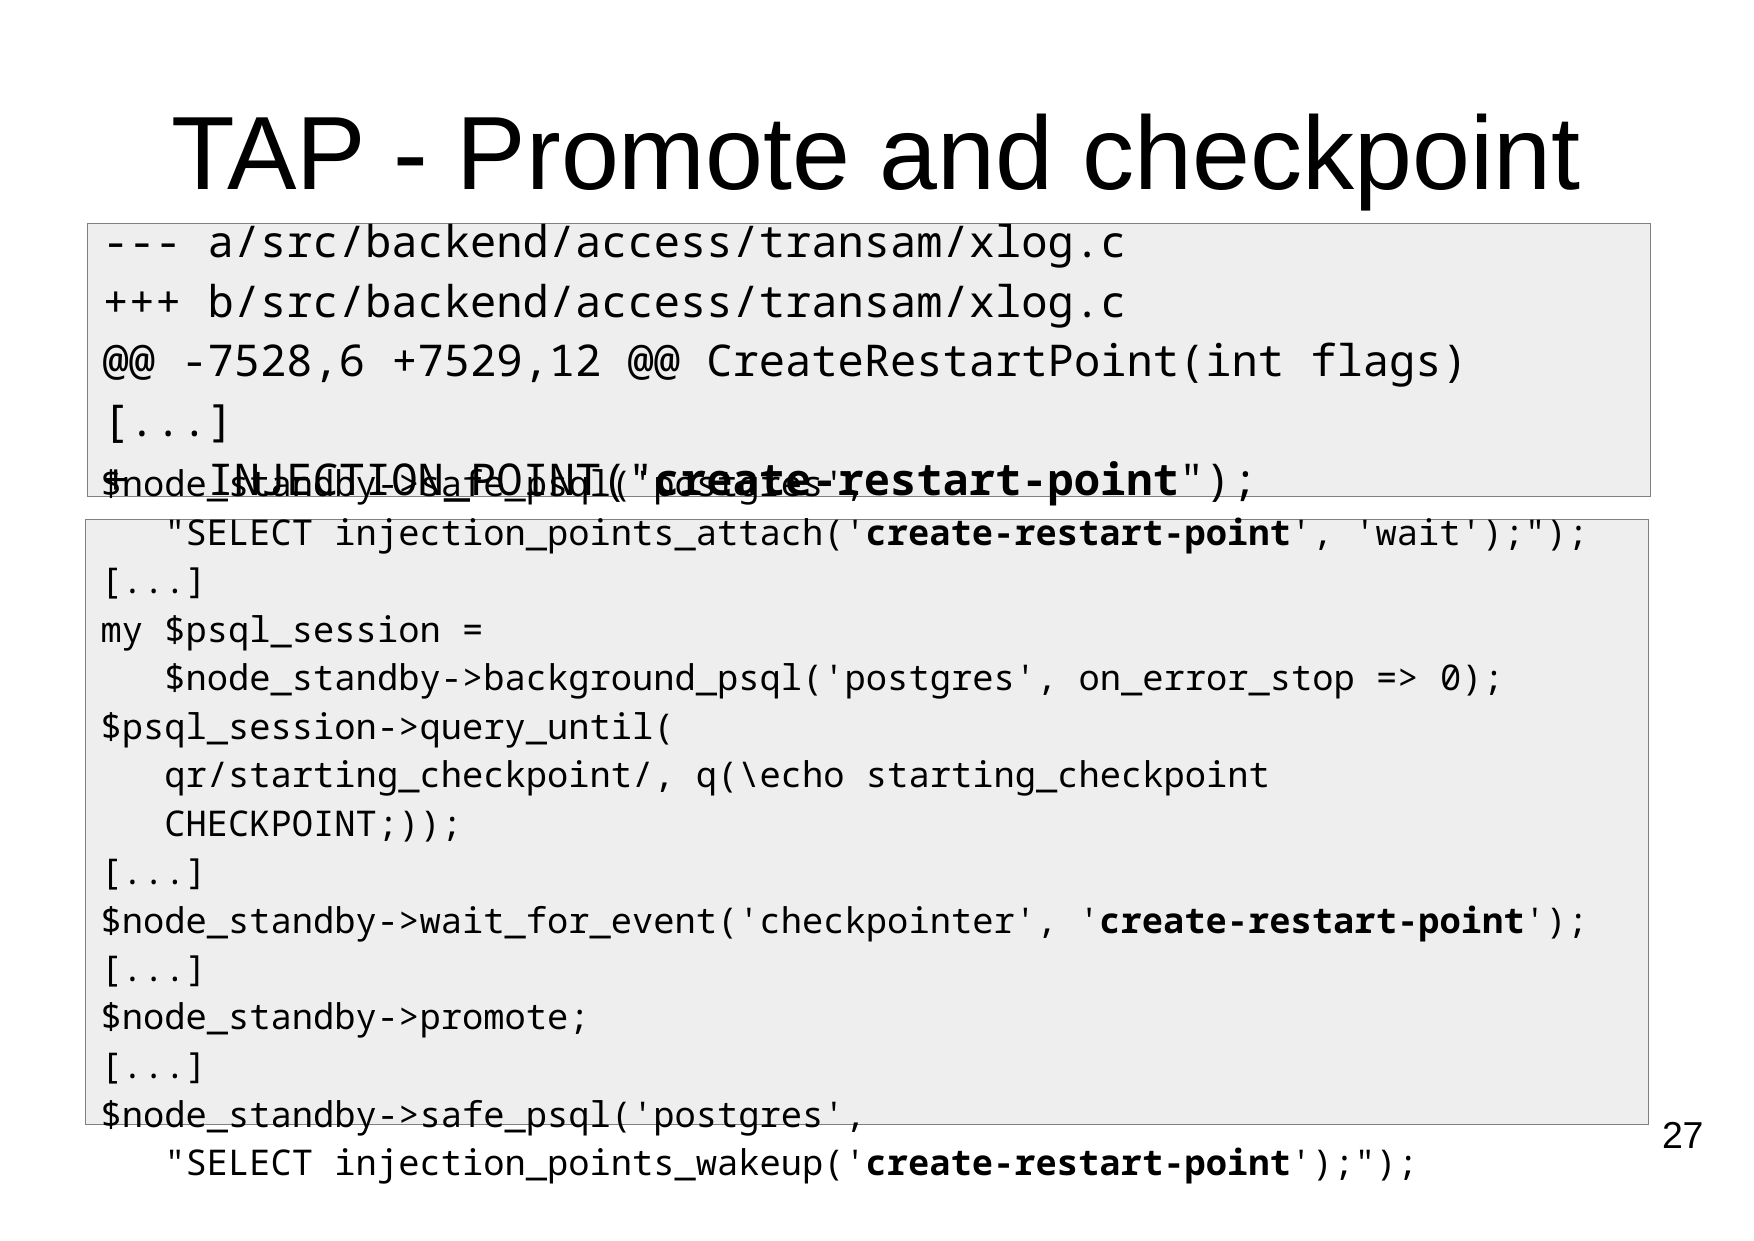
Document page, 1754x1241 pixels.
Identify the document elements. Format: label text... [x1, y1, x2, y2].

title TAP - Promote and checkpoint [87, 0, 1667, 336]
text_box --- a/src/backend/access/transam/xlog.c +++ b/src/backend/access/transam/xlog.c @@ -7528,6 +7529,12 @@ CreateRestartPoint(int flags) [...] + INJECTION_POINT("create-restart-point"); [87, 223, 1651, 497]
text_box $node_standby->safe_psql('postgres', "SELECT injection_points_attach('create-restart-point', 'wait');"); [...] my $psql_session = $node_standby->background_psql('postgres', on_error_stop => 0); $psql_session->query_until( qr/starting_checkpoint/, q(\echo starting_checkpoint CHECKPOINT;)); [...] $node_standby->wait_for_event('checkpointer', 'create-restart-point'); [...] $node_standby->promote; [...] $node_standby->safe_psql('postgres', "SELECT injection_points_wakeup('create-restart-point');"); [85, 519, 1649, 1125]
text_box <number> [1447, 1106, 1719, 1201]
